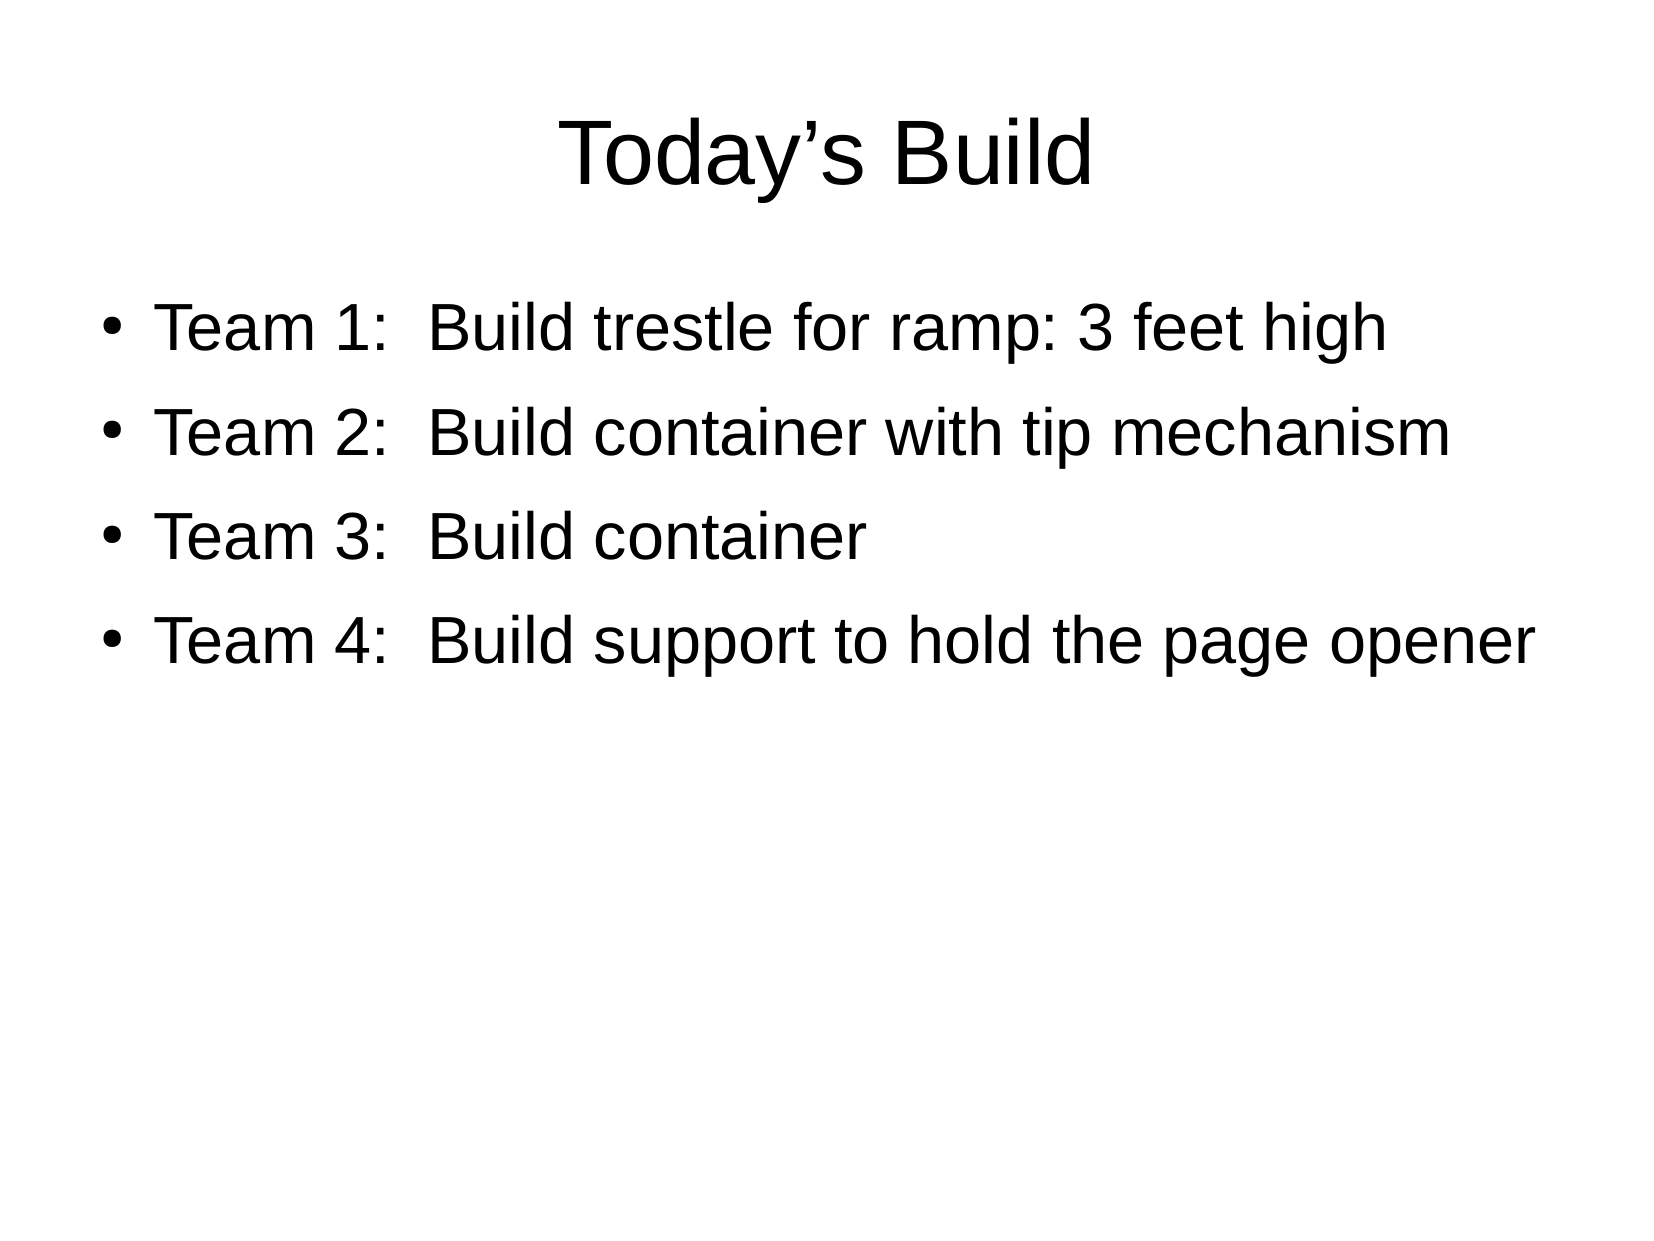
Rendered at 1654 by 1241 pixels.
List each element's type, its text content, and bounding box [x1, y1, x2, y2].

title Today’s Build [82, 49, 1571, 257]
list Team 1: Build trestle for ramp: 3 feet high Team 2: Build container with tip mechanism Team 3: Build container Team 4: Build support to hold the page opener [82, 290, 1571, 1010]
